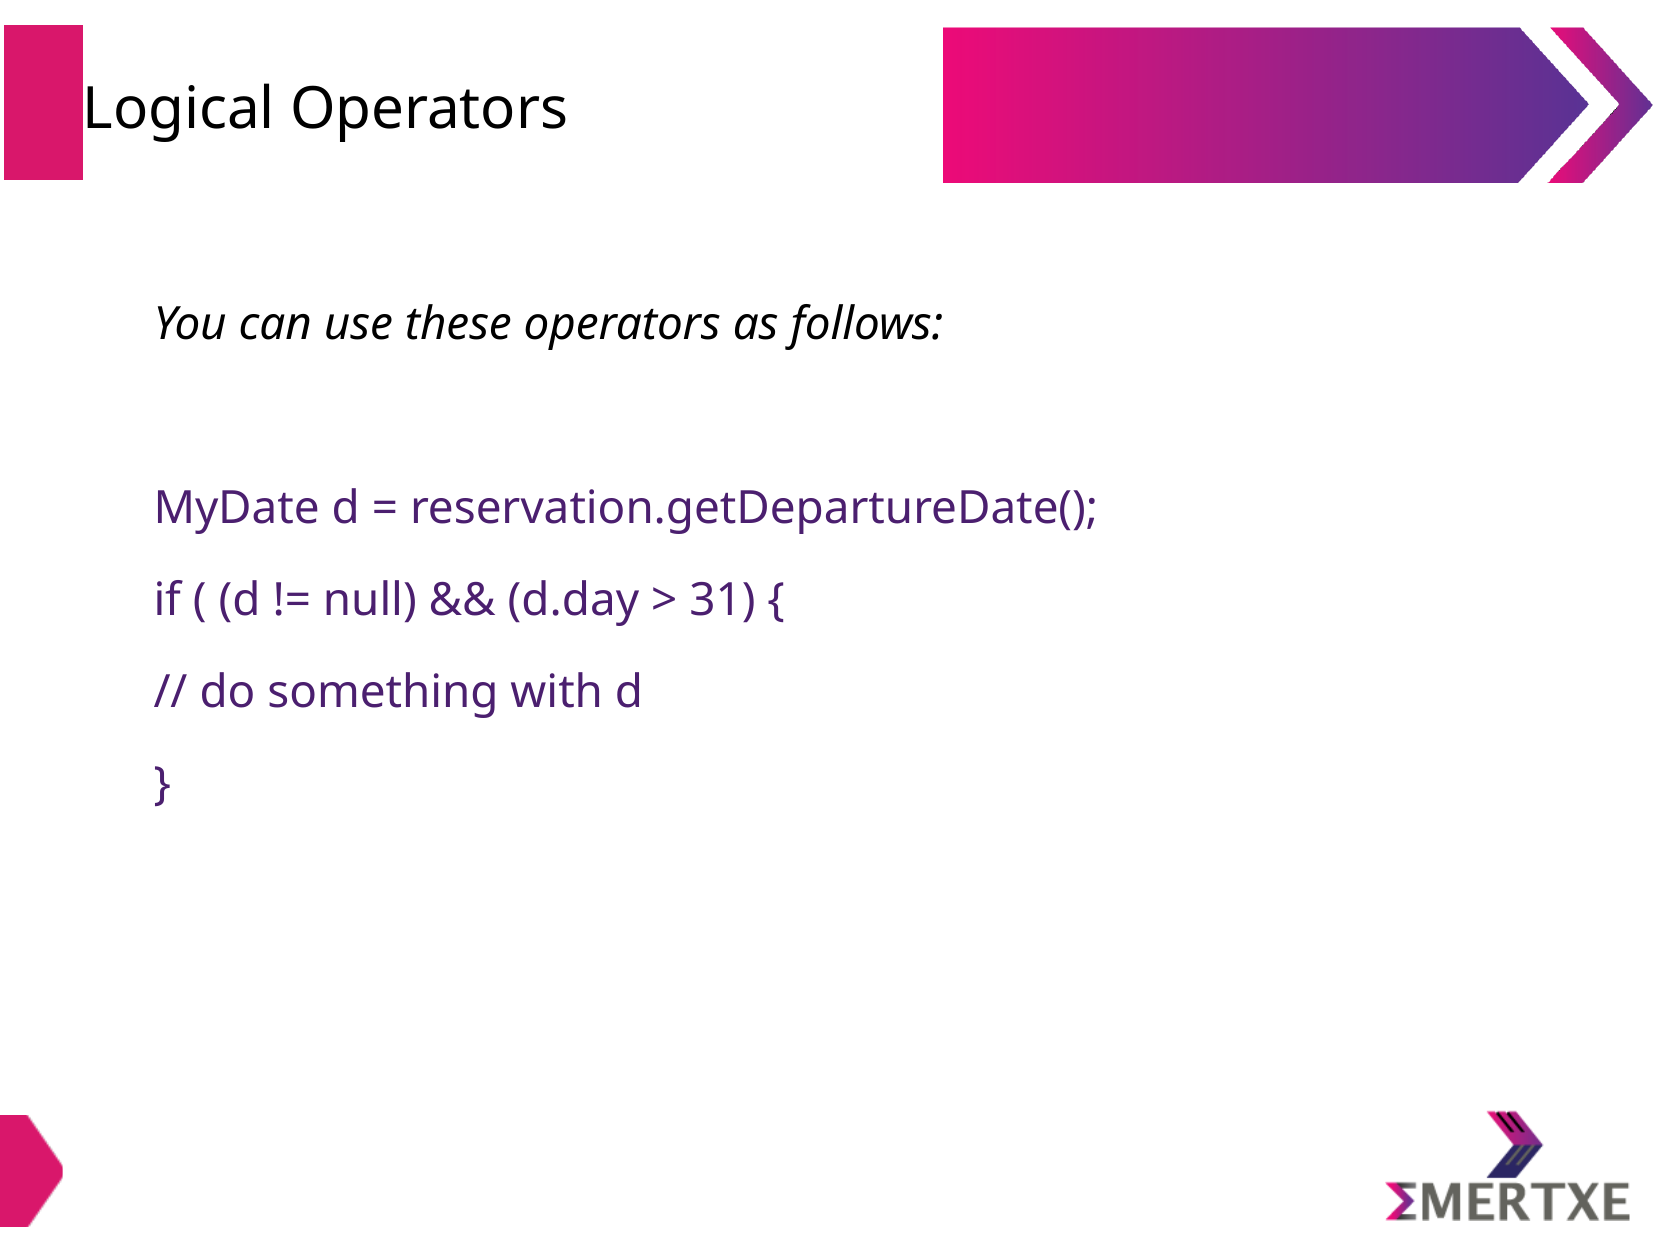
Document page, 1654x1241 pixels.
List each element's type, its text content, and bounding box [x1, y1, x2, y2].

picture [1571, 27, 1653, 183]
picture [1385, 1107, 1631, 1221]
list You can use these operators as follows: MyDate d = reservation.getDepartureDate(); if ( (d != null) && (d.day > 31) { // do something with d } [82, 290, 1571, 1010]
title Logical Operators [82, 2, 1571, 210]
